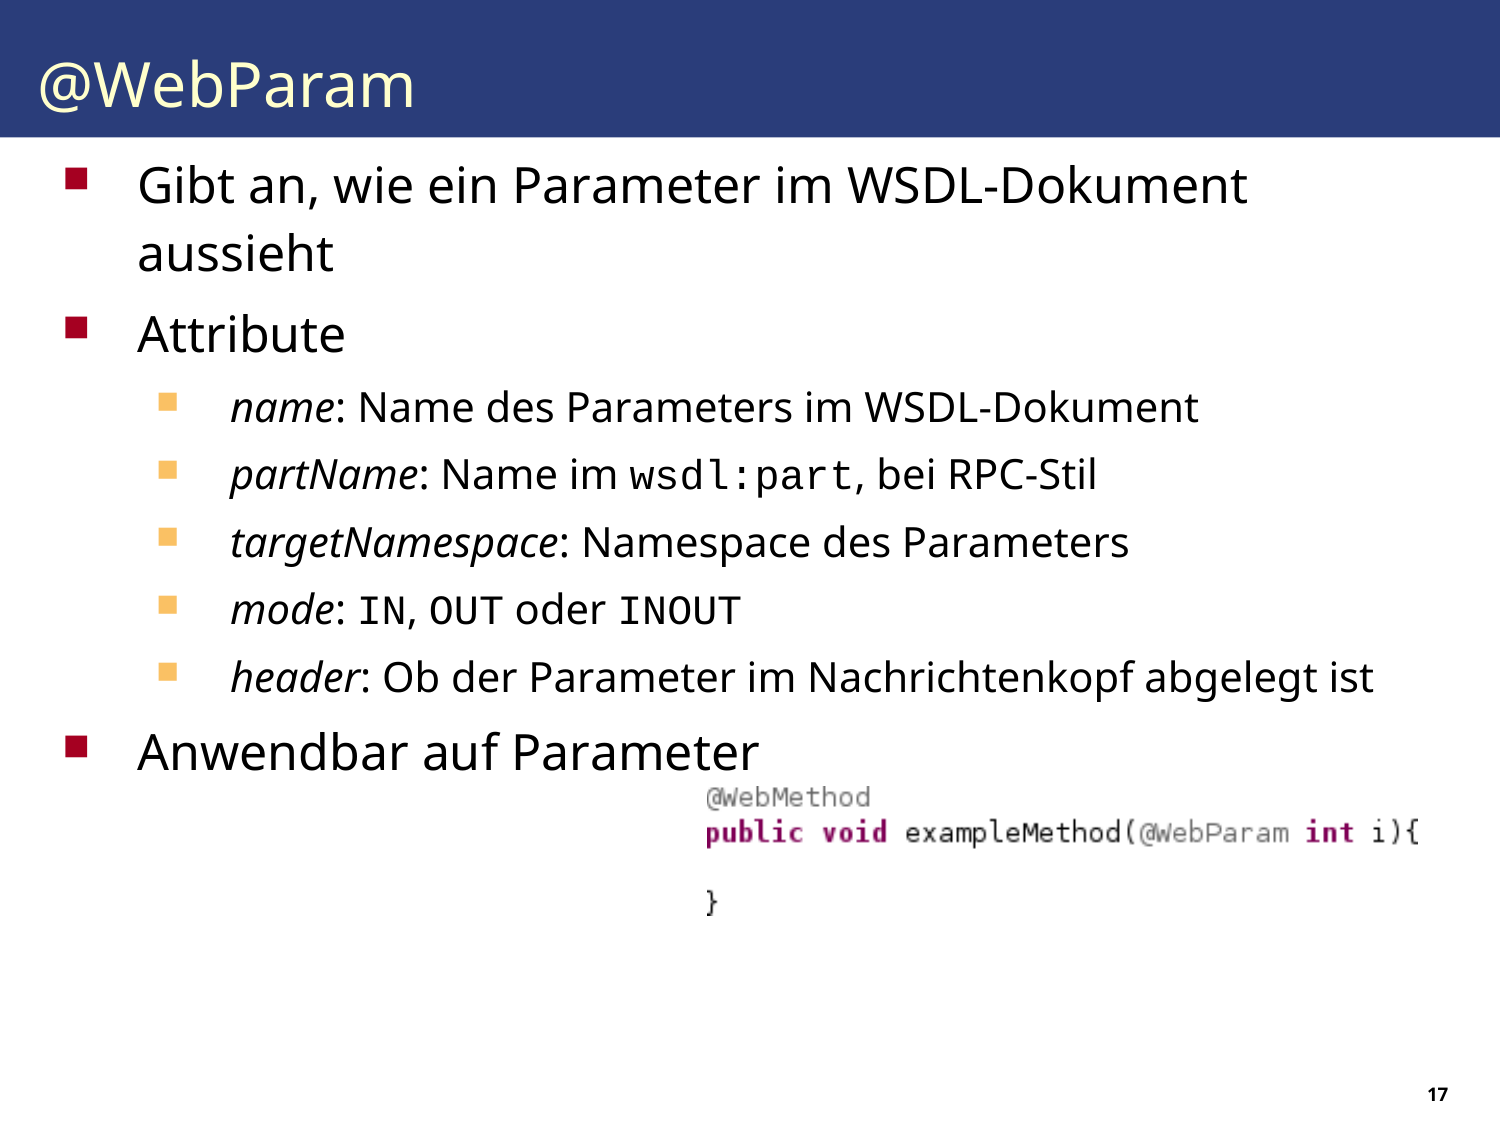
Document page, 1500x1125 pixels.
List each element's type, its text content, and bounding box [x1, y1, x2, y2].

text_box @WebParam [37, 0, 1476, 166]
list Gibt an, wie ein Parameter im WSDL-Dokument aussieht Attribute name: Name des Parameters im WSDL-Dokument partName: Name im wsdl:part, bei RPC-Stil targetNamespace: Namespace des Parameters mode: IN, OUT oder INOUT header: Ob der Parameter im Nachrichtenkopf abgelegt ist Anwendbar auf Parameter [62, 166, 1449, 1072]
picture [707, 786, 1418, 916]
text_box <Nummer> [1412, 1077, 1500, 1117]
